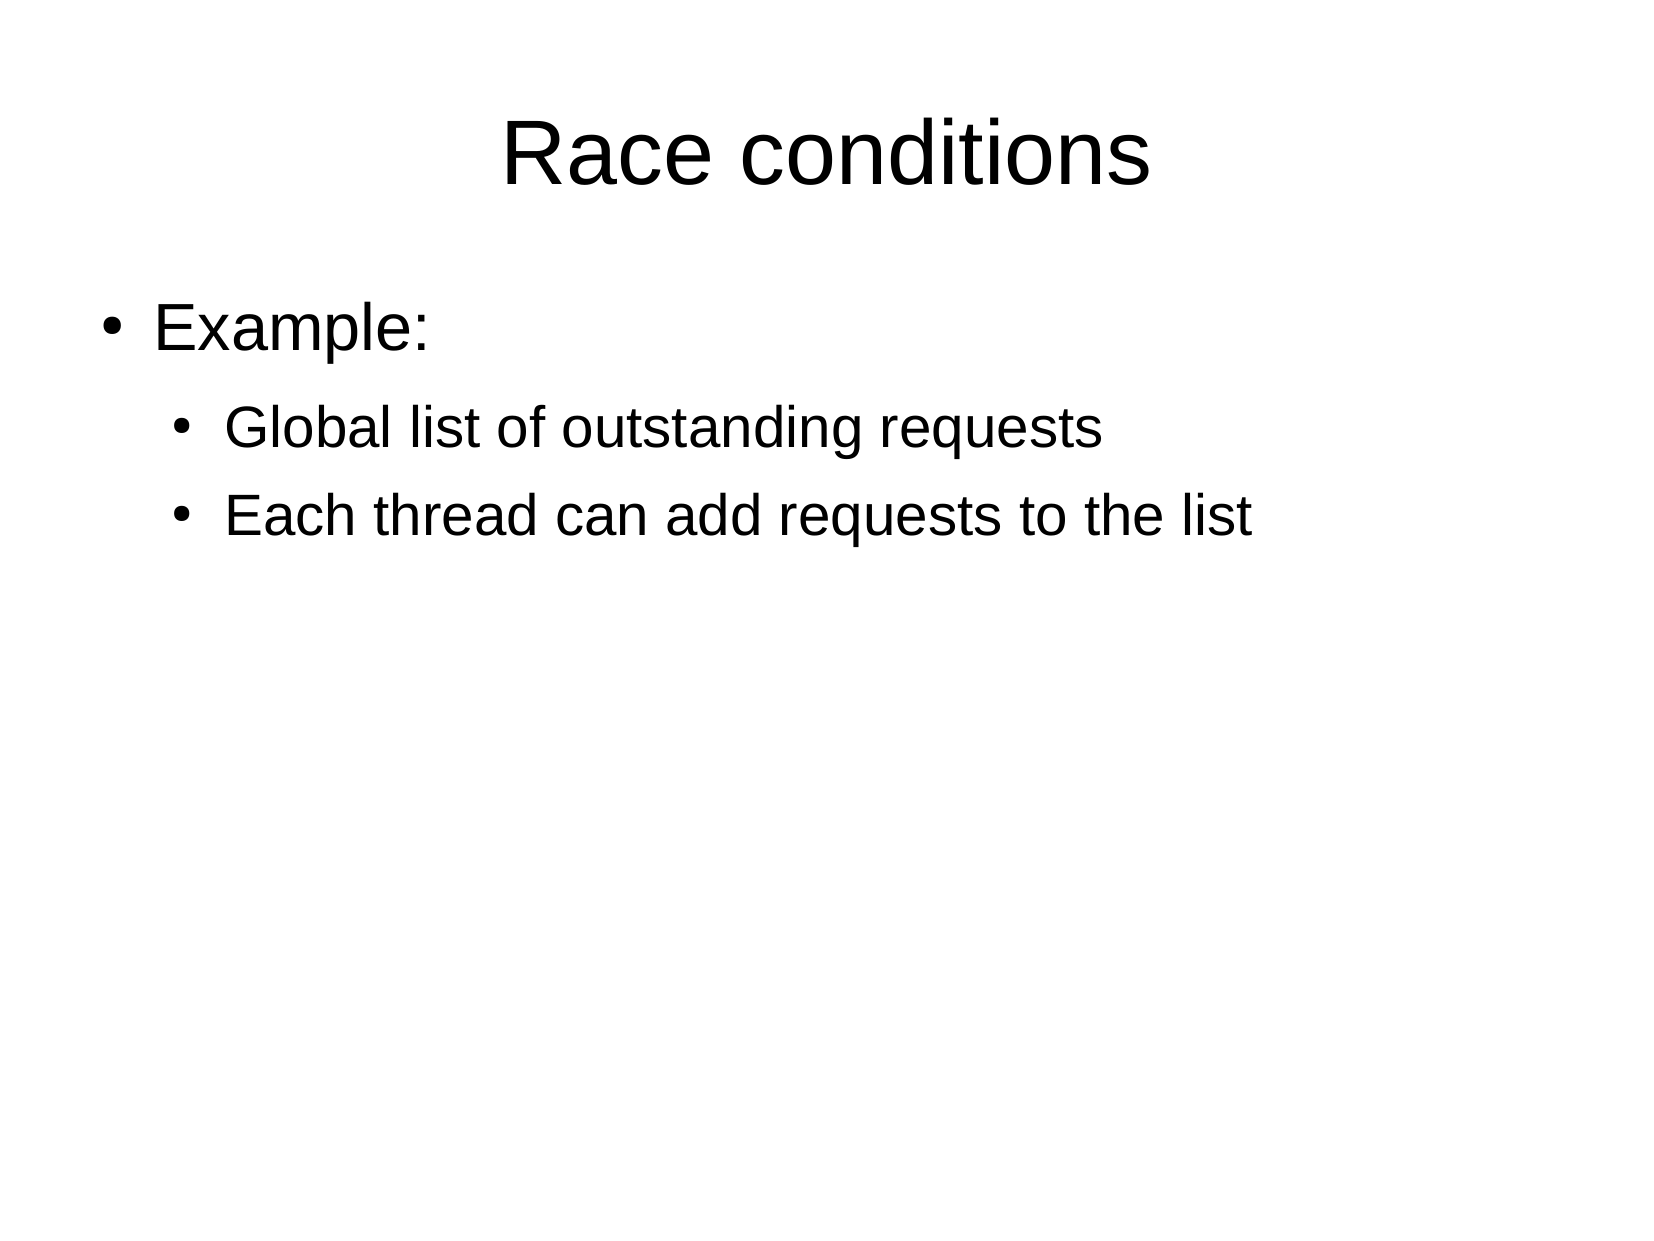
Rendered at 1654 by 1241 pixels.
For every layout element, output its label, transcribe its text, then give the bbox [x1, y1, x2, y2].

title Race conditions [82, 49, 1571, 257]
list Example: Global list of outstanding requests Each thread can add requests to the list [82, 290, 1571, 1010]
